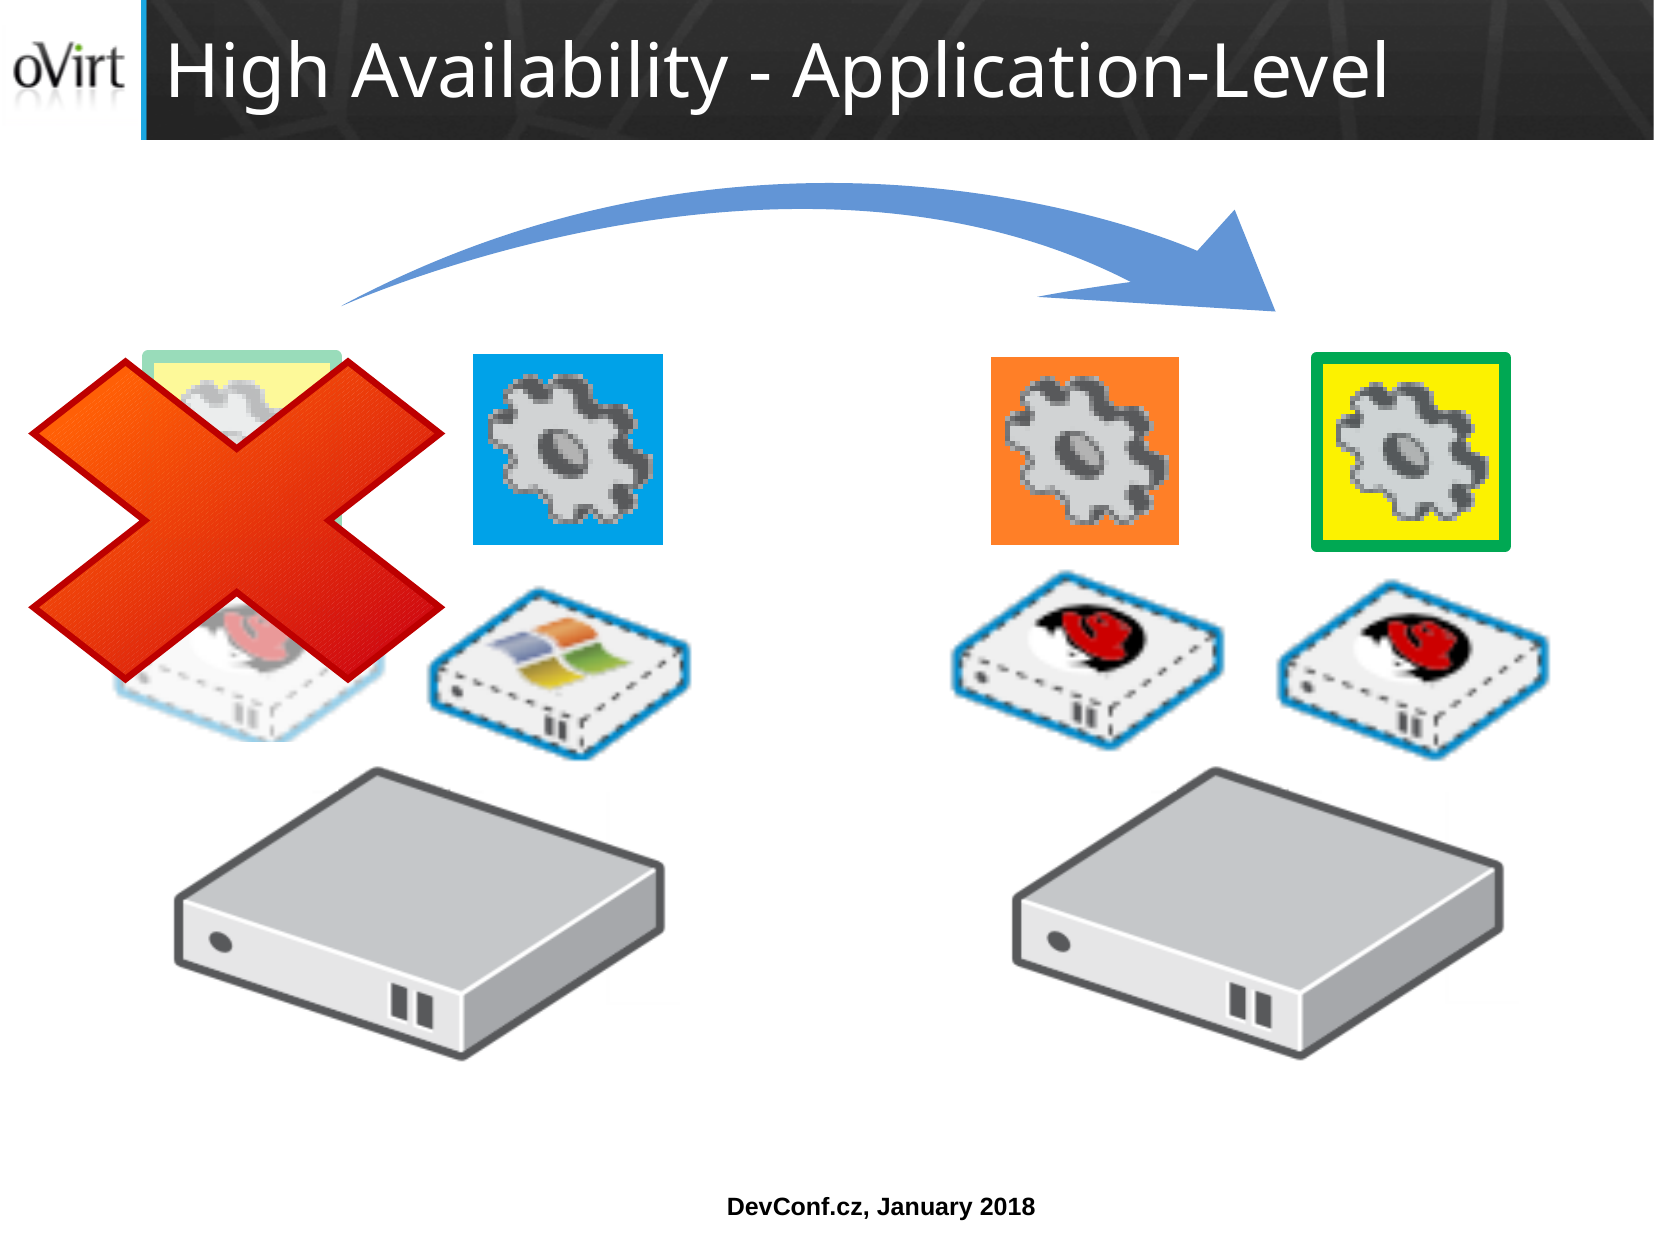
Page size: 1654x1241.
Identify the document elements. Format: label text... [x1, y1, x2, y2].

title High Availability - Application-Level [164, 11, 1653, 126]
picture [937, 553, 1564, 1081]
picture [0, 174, 1296, 1081]
picture [0, 0, 1654, 140]
picture [1323, 364, 1499, 540]
picture [489, 375, 652, 523]
picture [991, 357, 1179, 545]
